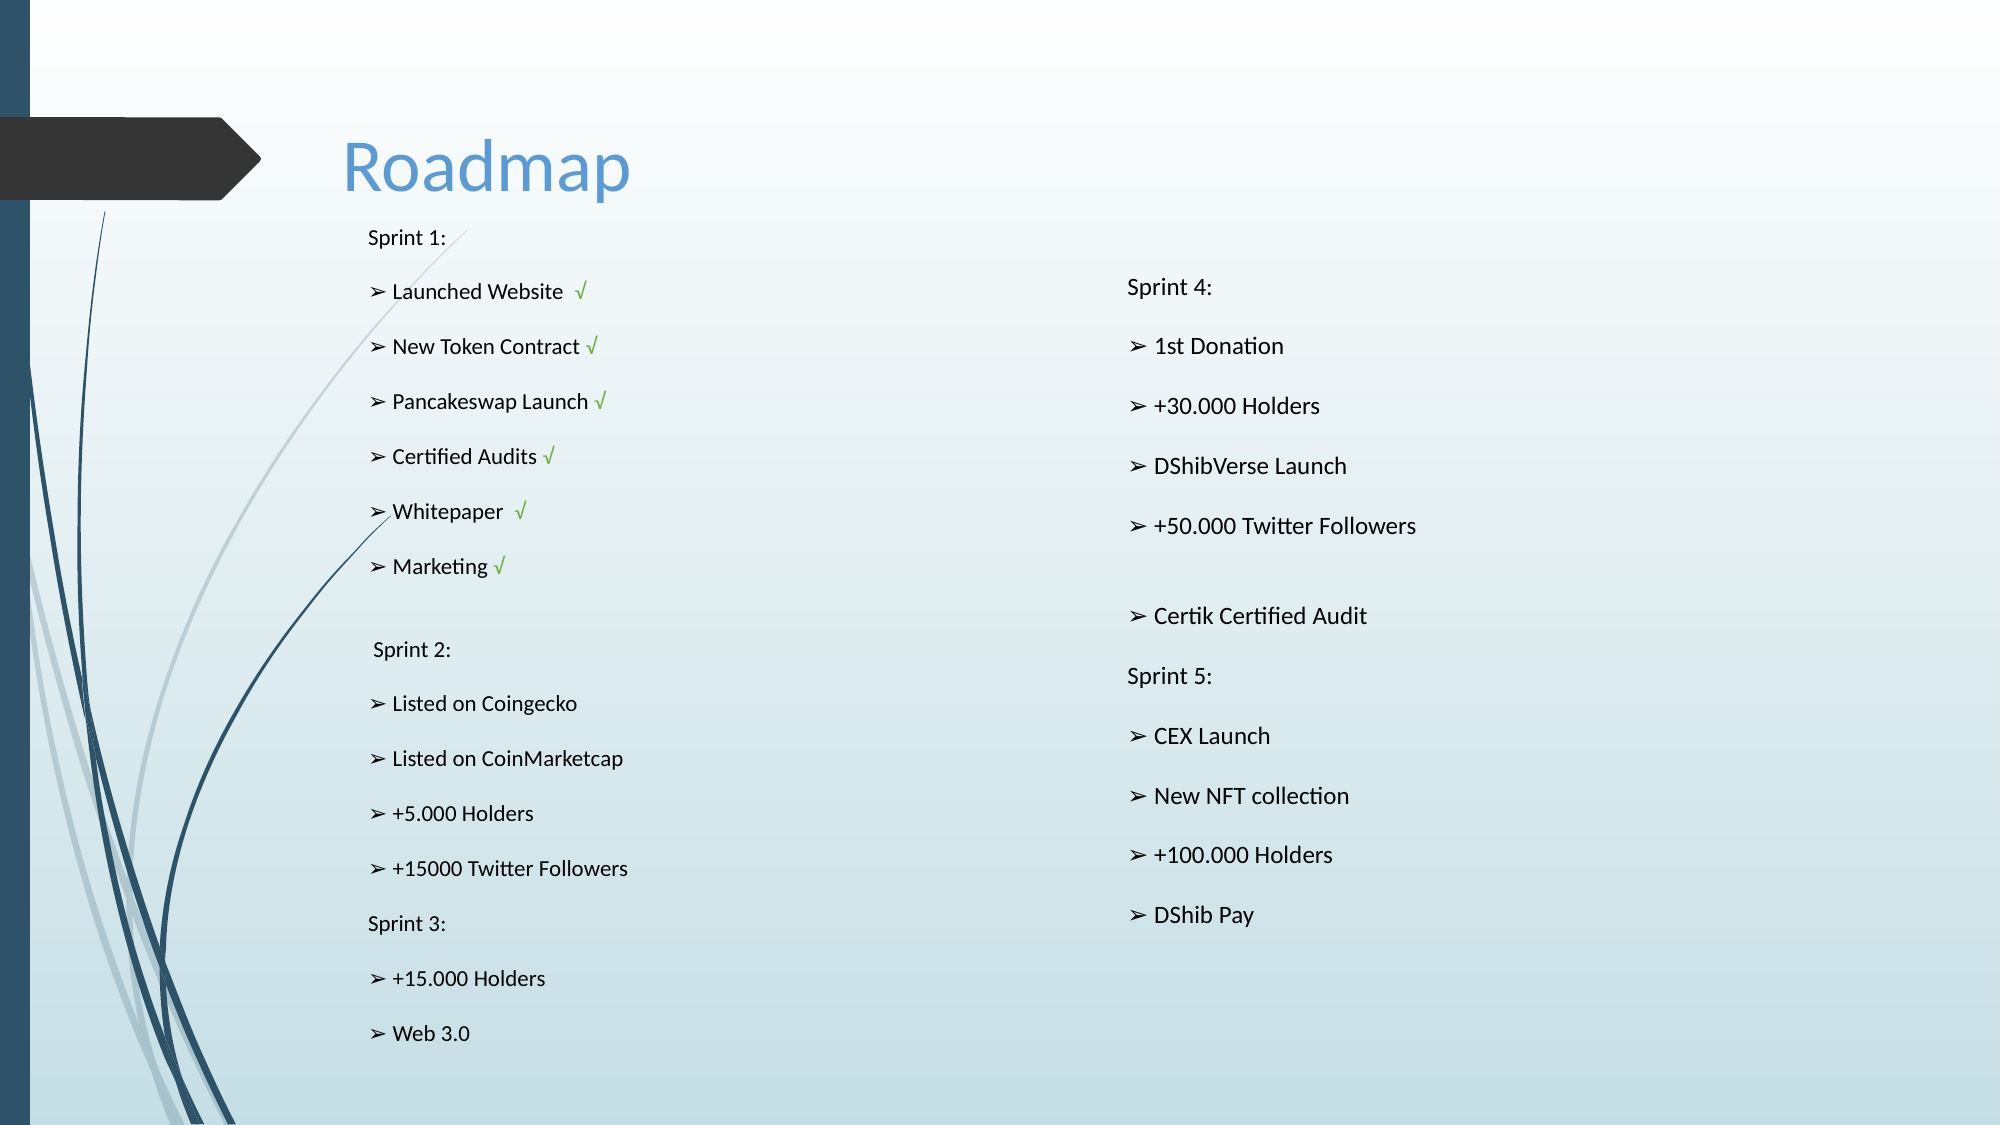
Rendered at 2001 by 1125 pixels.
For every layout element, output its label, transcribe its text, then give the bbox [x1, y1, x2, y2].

text_box Roadmap [327, 108, 1328, 215]
text_box Sprint 4: ➢ 1st Donation ➢ +30.000 Holders ➢ DShibVerse Launch ➢ +50.000 Twitter Followers ➢ Certik Certified Audit Sprint 5: ➢ CEX Launch ➢ New NFT collection ➢ +100.000 Holders ➢ DShib Pay [1112, 262, 1572, 945]
text_box Sprint 1: ➢ Launched Website √ ➢ New Token Contract √ ➢ Pancakeswap Launch √ ➢ Certified Audits √ ➢ Whitepaper √ ➢ Marketing √ Sprint 2: ➢ Listed on Coingecko ➢ Listed on CoinMarketcap ➢ +5.000 Holders ➢ +15000 Twitter Followers Sprint 3: ➢ +15.000 Holders ➢ Web 3.0 [353, 214, 794, 1063]
